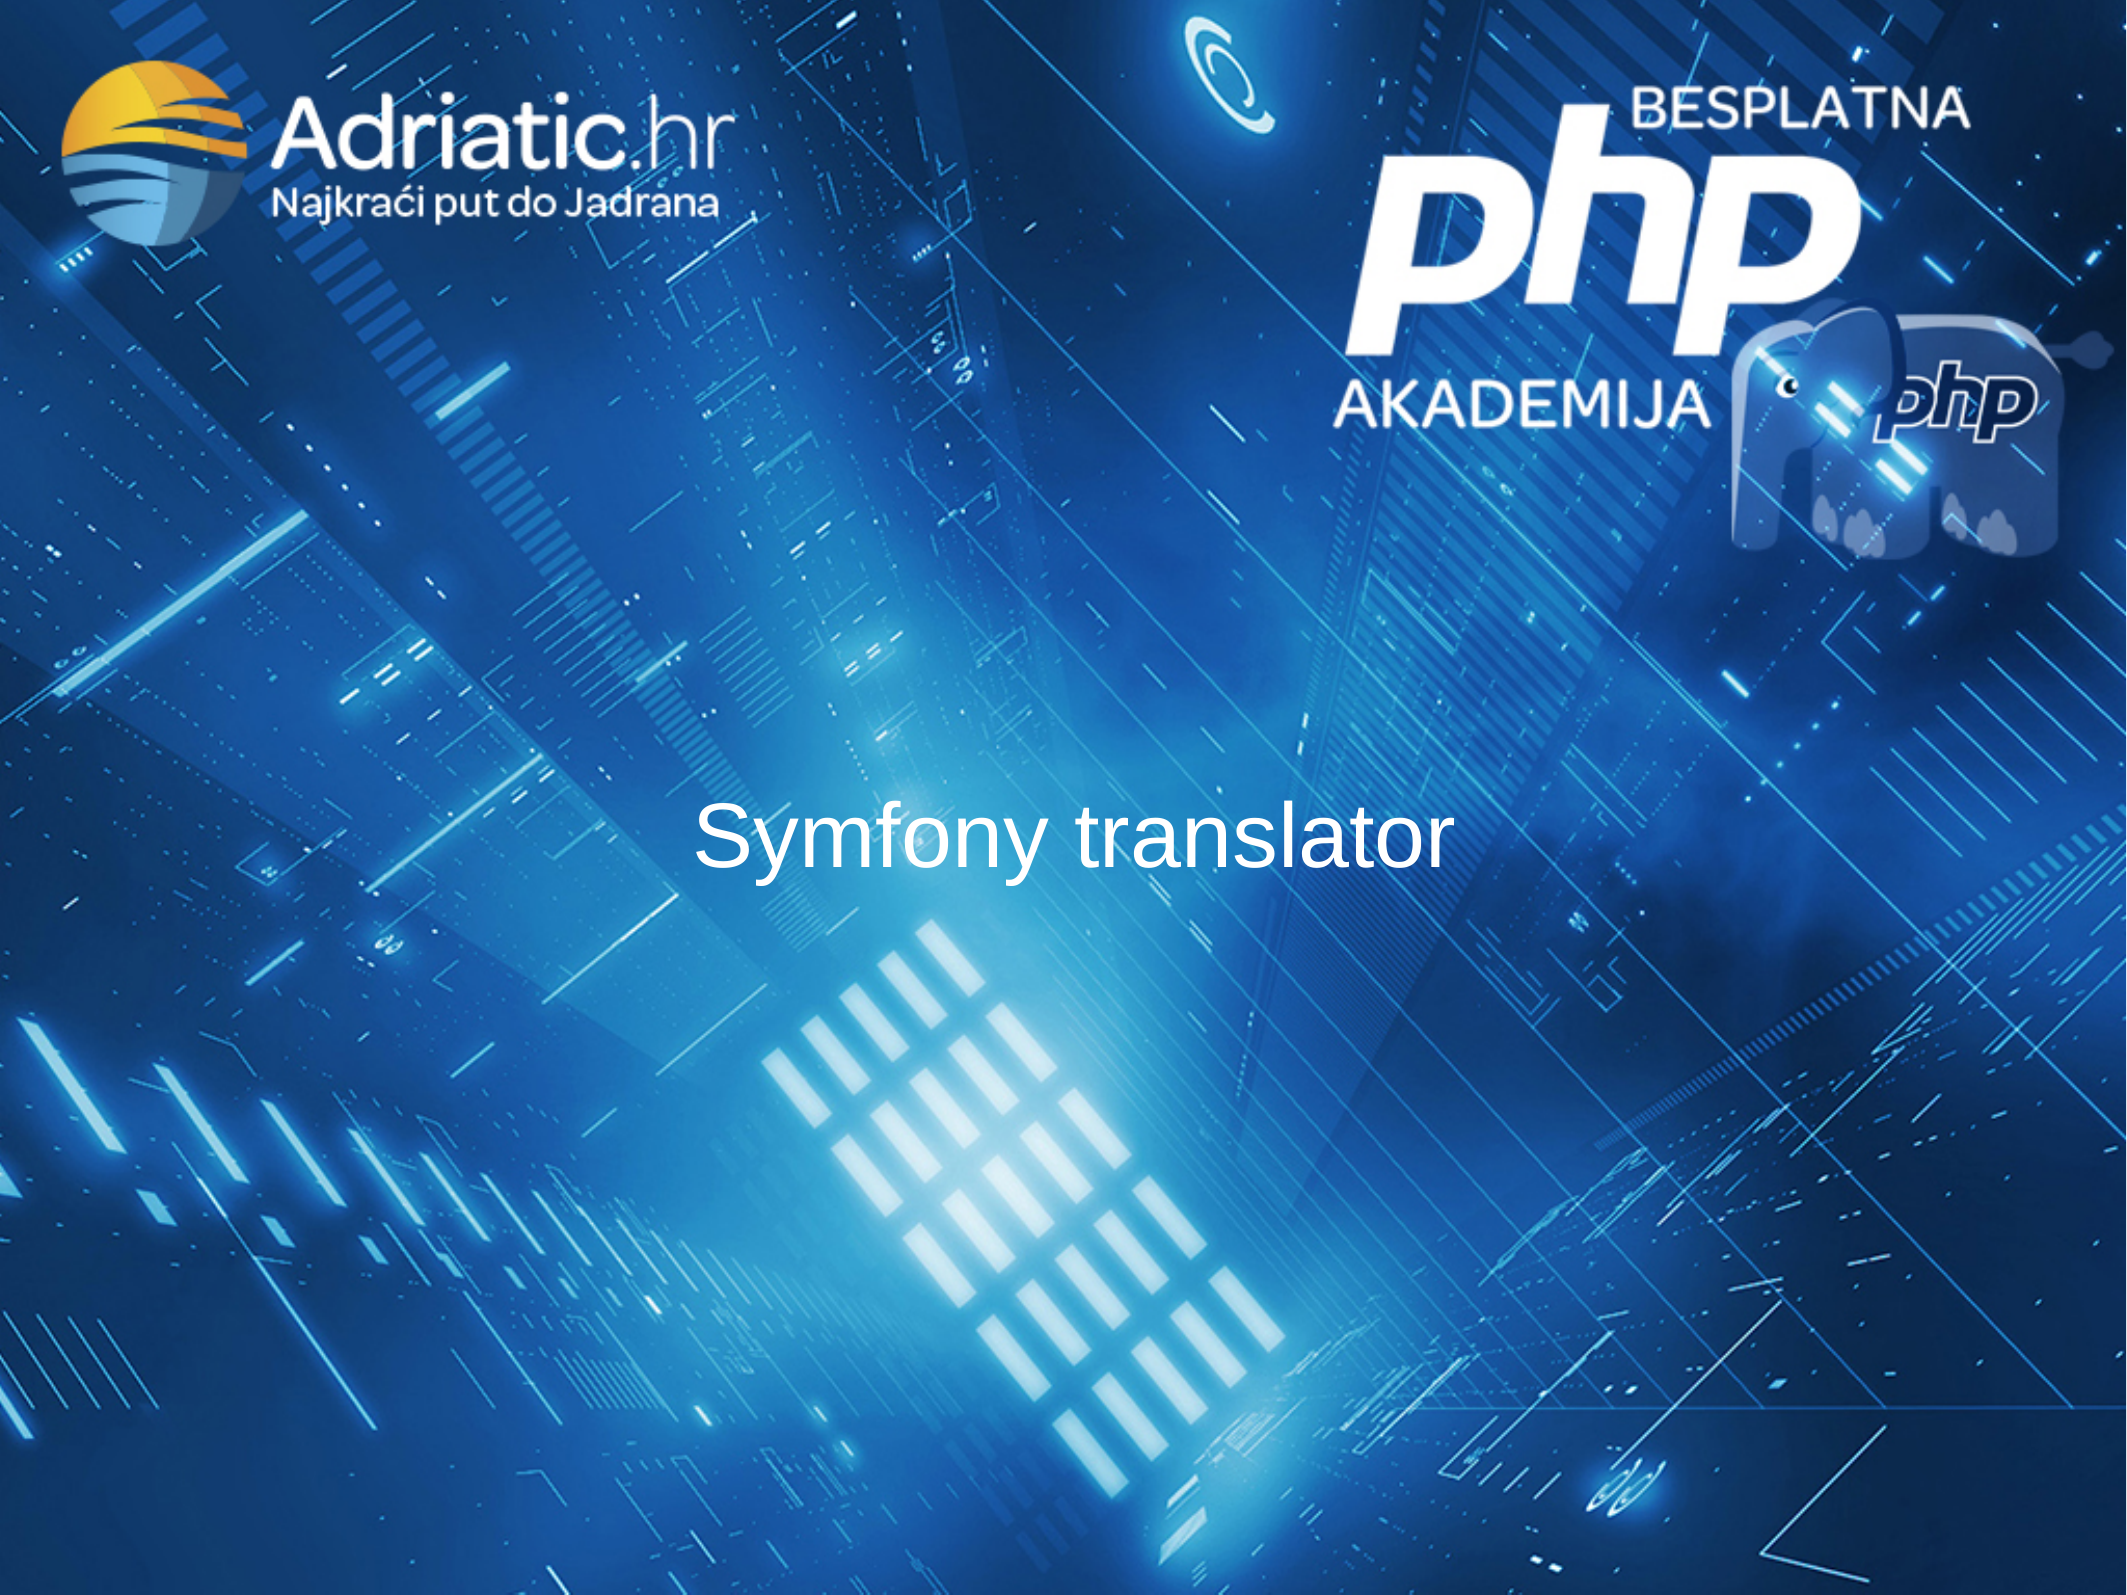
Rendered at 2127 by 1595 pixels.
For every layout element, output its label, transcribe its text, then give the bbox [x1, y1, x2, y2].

title Symfony translator [118, 702, 2032, 969]
picture [0, 0, 2127, 1595]
